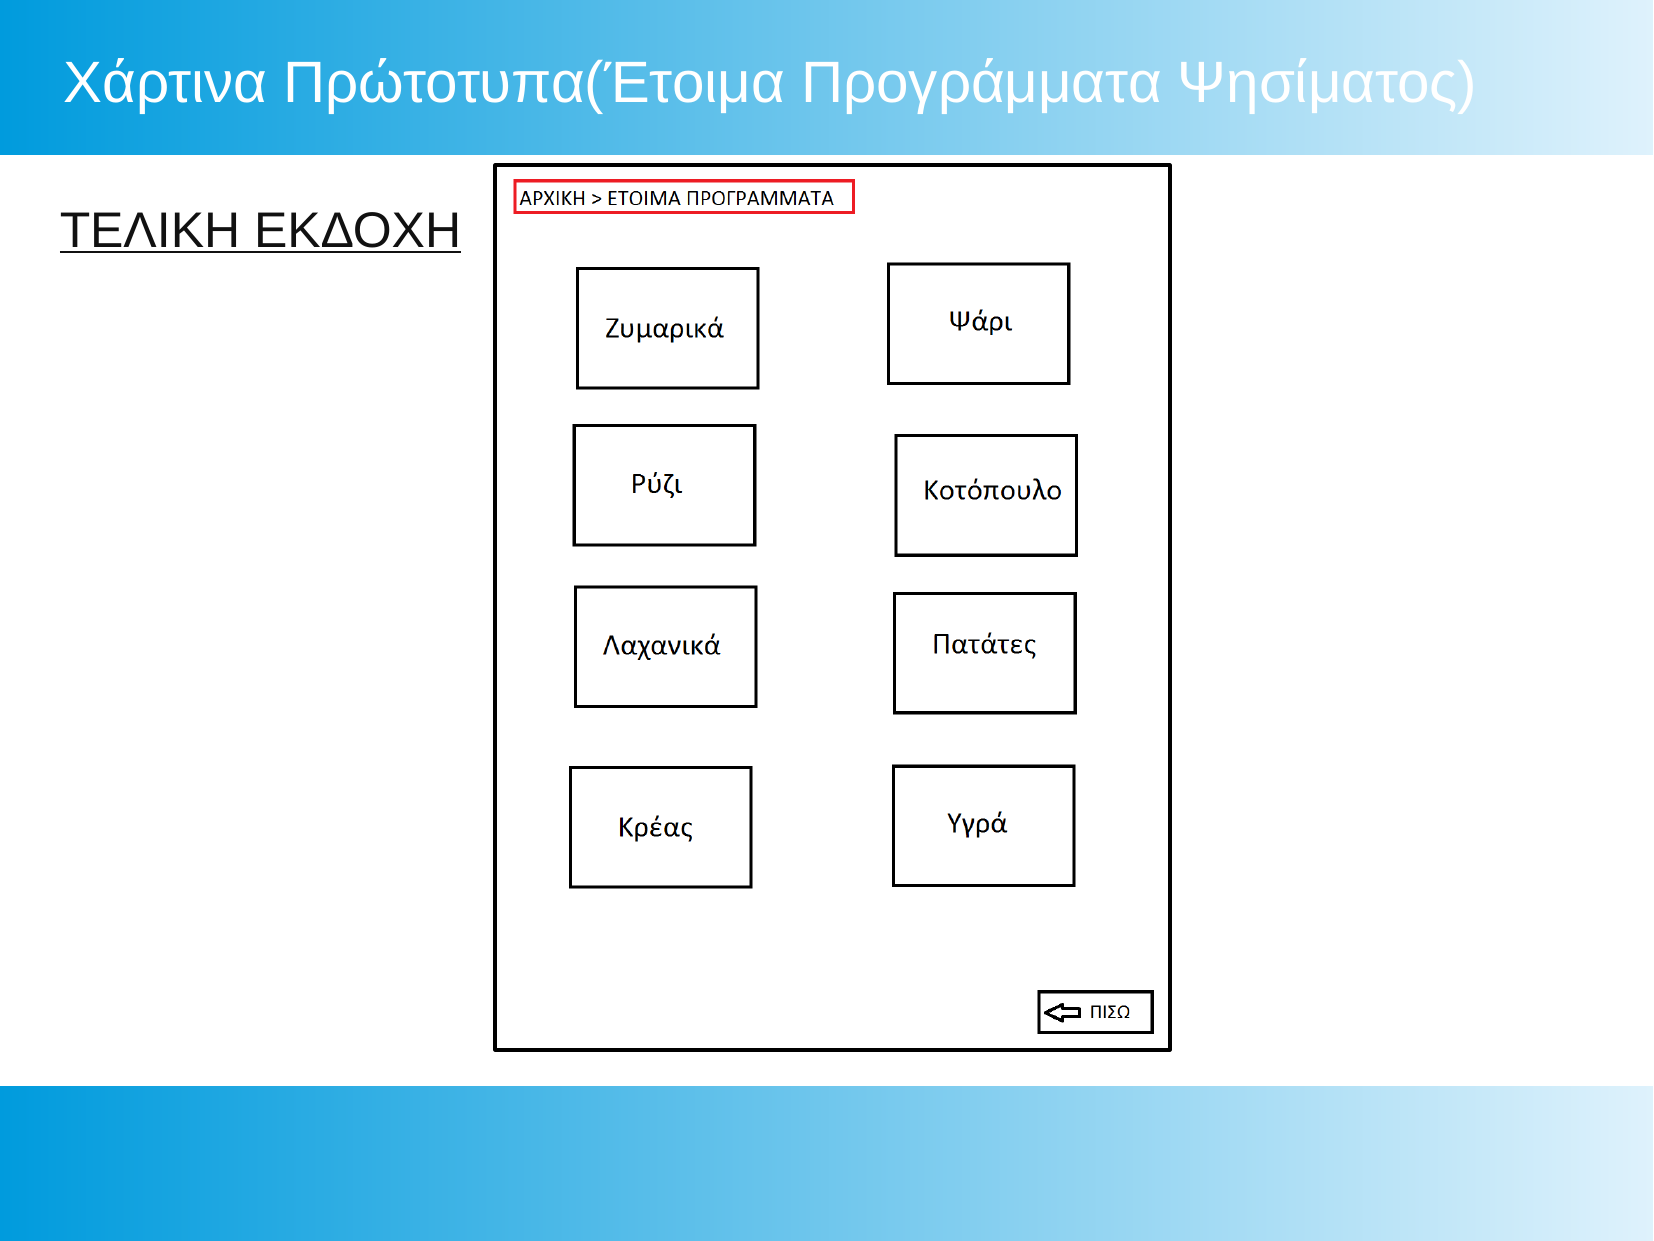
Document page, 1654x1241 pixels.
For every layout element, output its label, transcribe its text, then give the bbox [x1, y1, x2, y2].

picture [510, 177, 1156, 1036]
text_box ΤΕΛΙΚΗ ΕΚΔΟΧΗ [45, 195, 676, 266]
title Χάρτινα Πρώτοτυπα(Έτοιμα Προγράμματα Ψησίματος) [26, 30, 1516, 135]
